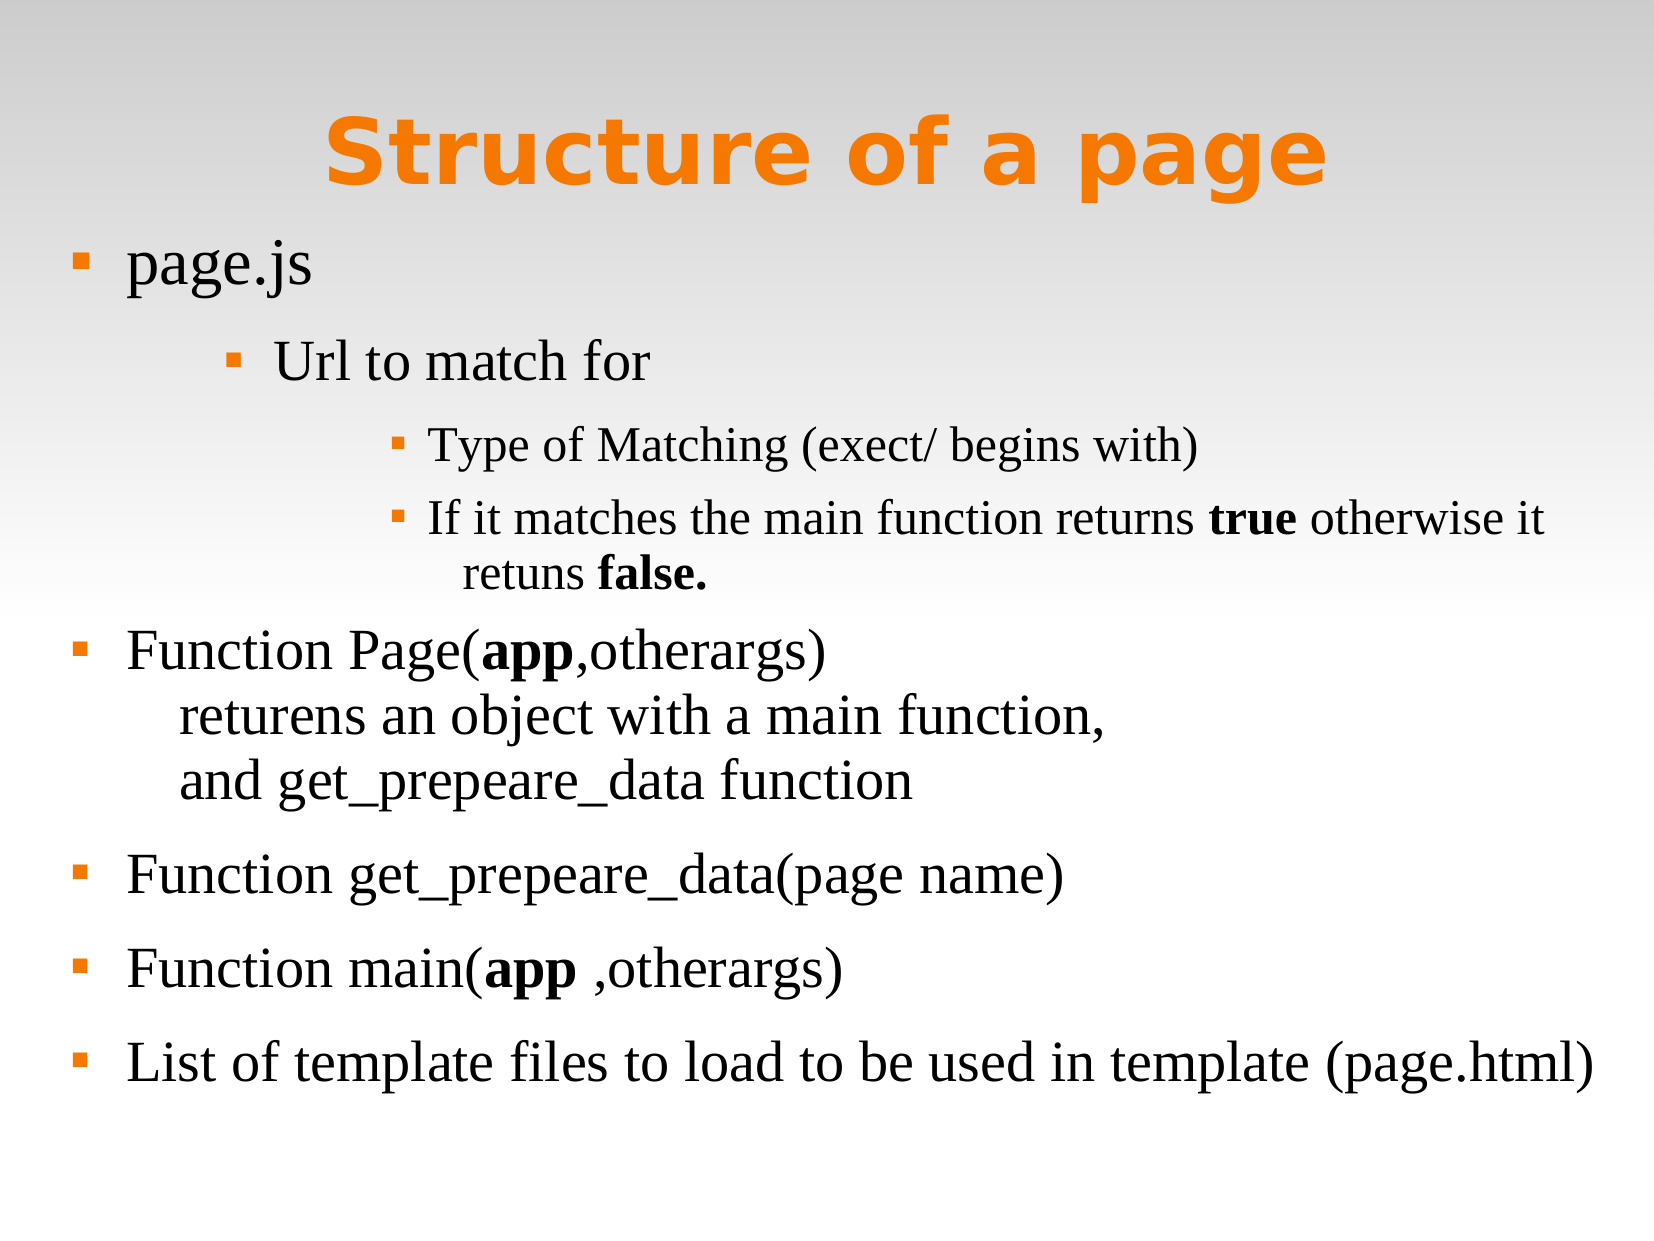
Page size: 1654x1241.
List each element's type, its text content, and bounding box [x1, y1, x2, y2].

title Structure of a page [82, 56, 1571, 225]
list page.js Url to match for Type of Matching (exect/ begins with) If it matches the main function returns true otherwise it retuns false. Function Page(app,otherargs) returens an object with a main function, and get_prepeare_data function Function get_prepeare_data(page name) Function main(app ,otherargs) List of template files to load to be used in template (page.html) [37, 225, 1654, 1179]
